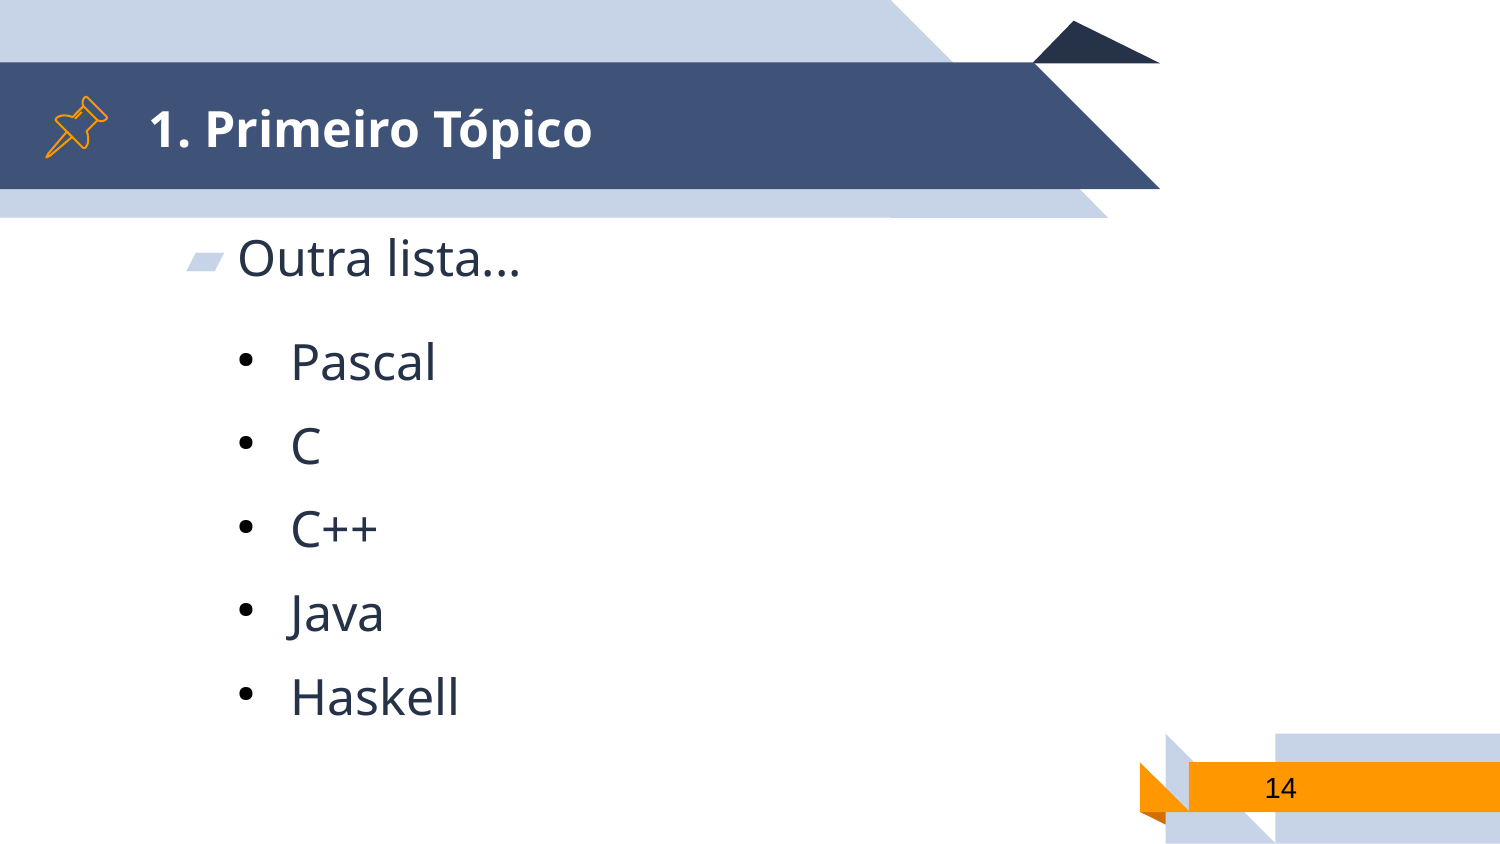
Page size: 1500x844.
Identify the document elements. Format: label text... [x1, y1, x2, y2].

slide_number <number> [1249, 760, 1494, 813]
list Outra lista... Pascal C C++ Java Haskell [133, 217, 1430, 734]
title 1. Primeiro Tópico [133, 64, 1035, 190]
